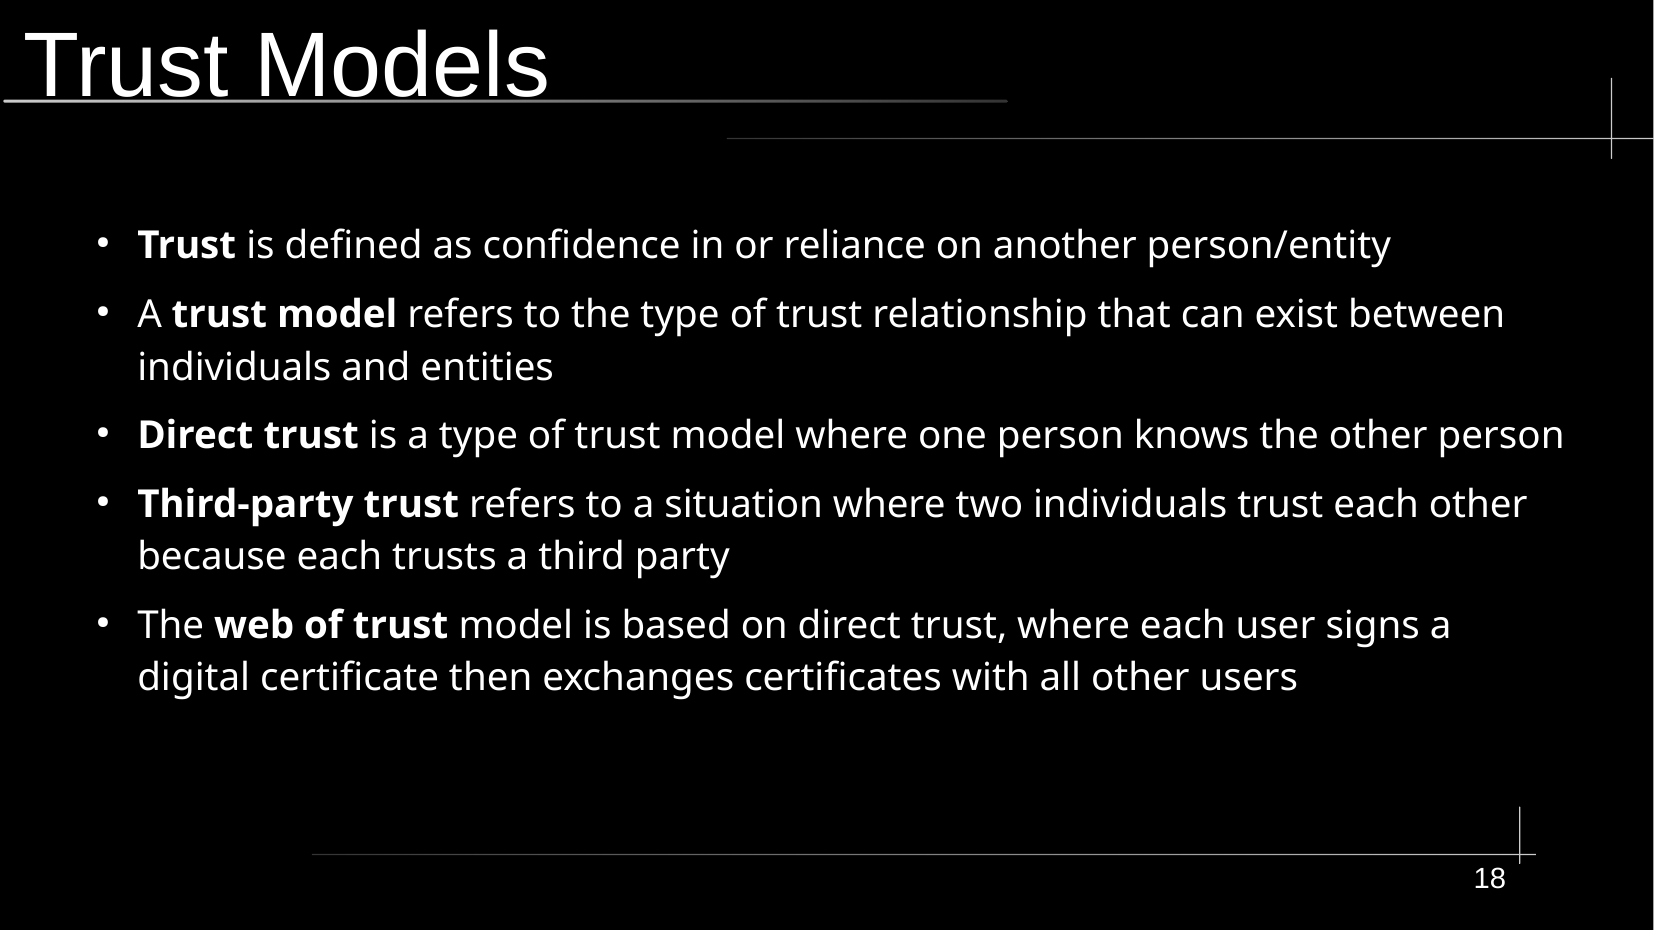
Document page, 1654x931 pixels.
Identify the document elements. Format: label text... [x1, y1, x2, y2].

title Trust Models [23, 11, 1589, 119]
list Trust is defined as confidence in or reliance on another person/entity A trust model refers to the type of trust relationship that can exist between individuals and entities Direct trust is a type of trust model where one person knows the other person Third-party trust refers to a situation where two individuals trust each other because each trusts a third party The web of trust model is based on direct trust, where each user signs a digital certificate then exchanges certificates with all other users [82, 217, 1571, 758]
